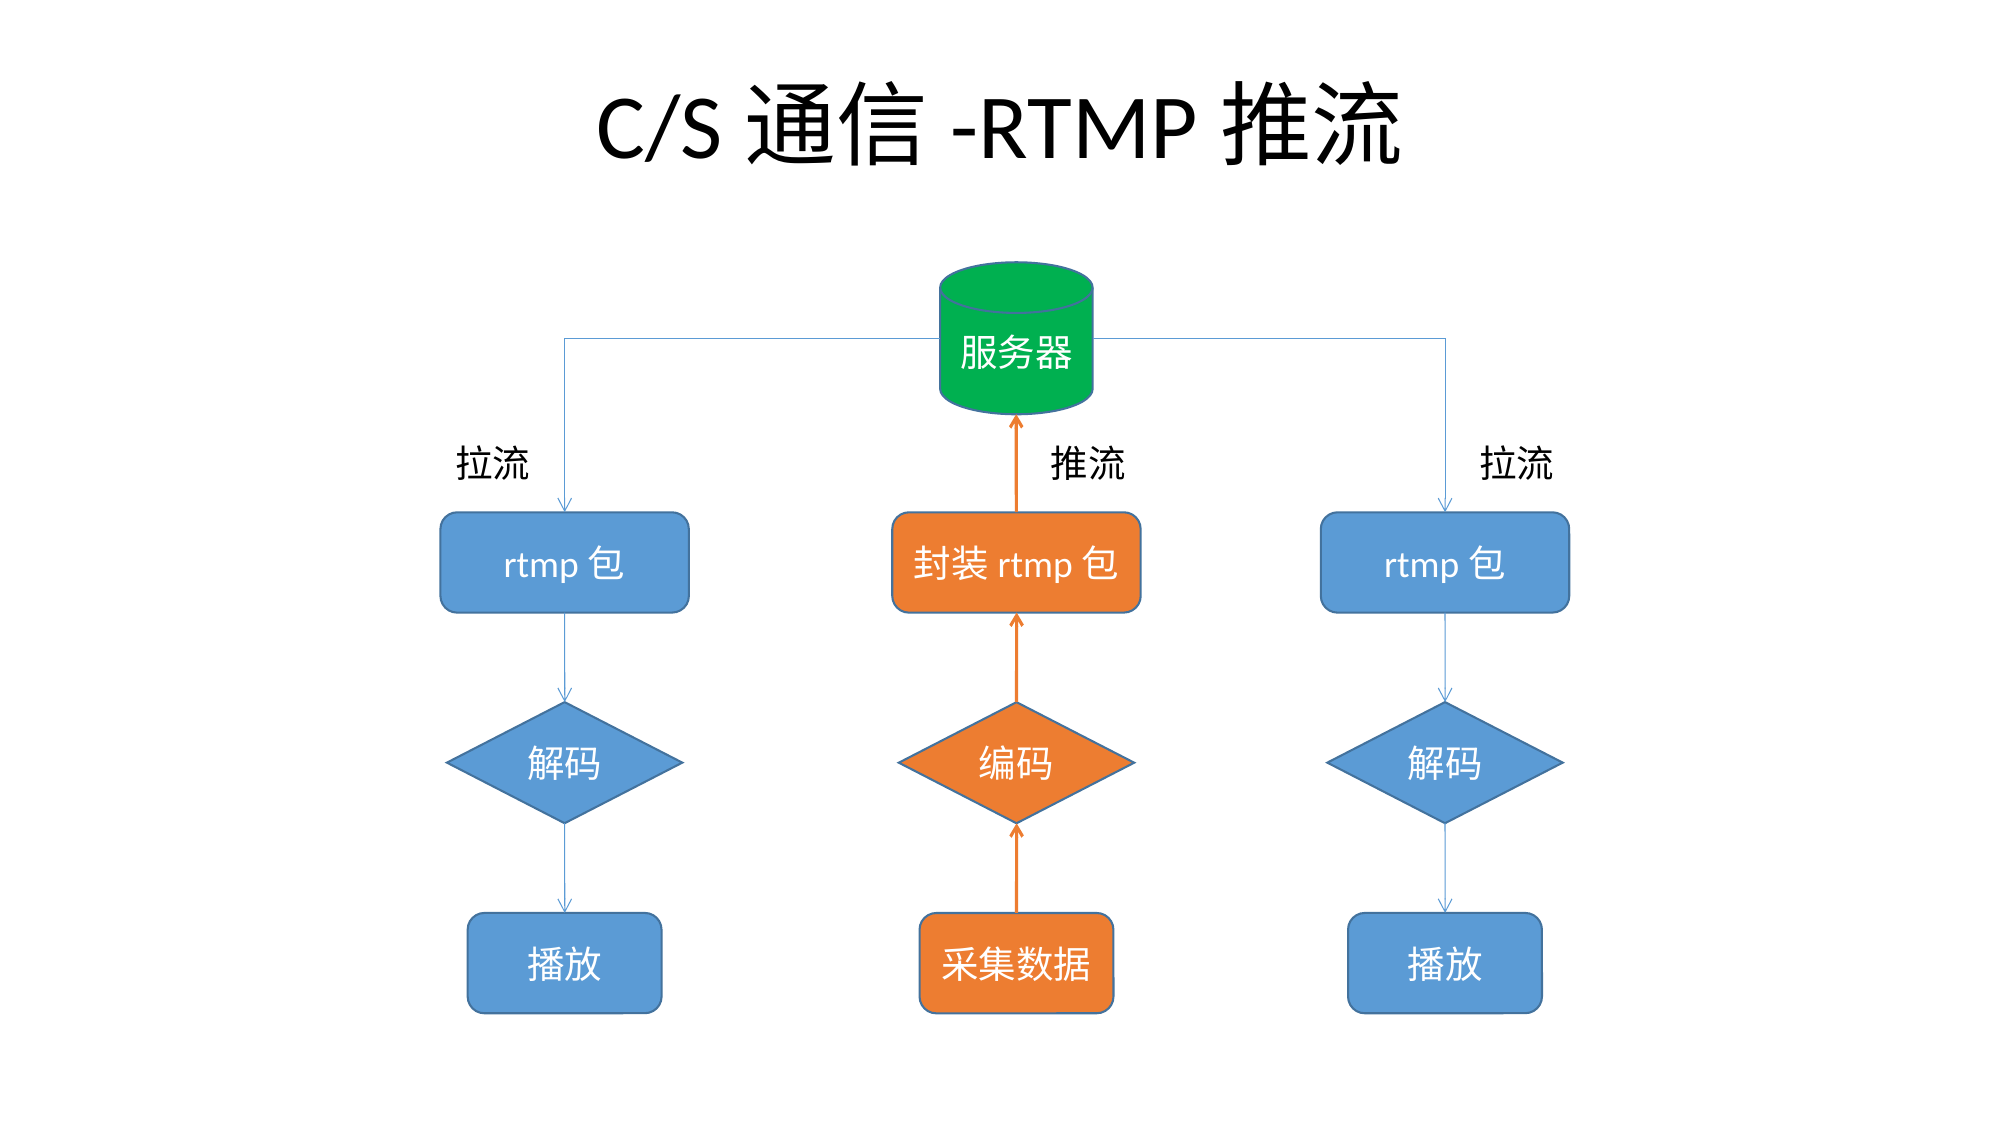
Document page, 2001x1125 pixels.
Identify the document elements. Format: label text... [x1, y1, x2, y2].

text_box 播放 [467, 912, 662, 1014]
text_box 播放 [1348, 912, 1542, 1014]
text_box 编码 [898, 703, 1135, 824]
text_box 拉流 [440, 433, 546, 493]
text_box rtmp包 [440, 512, 689, 613]
text_box 解码 [446, 702, 683, 823]
text_box rtmp包 [1320, 512, 1570, 613]
text_box 封装rtmp包 [892, 512, 1141, 613]
text_box 拉流 [1464, 433, 1570, 493]
text_box 采集数据 [919, 912, 1114, 1014]
text_box 解码 [1327, 702, 1563, 823]
title C/S通信-RTMP推流 [137, 19, 1863, 238]
text_box 推流 [1035, 433, 1141, 493]
text_box 服务器 [940, 262, 1093, 415]
